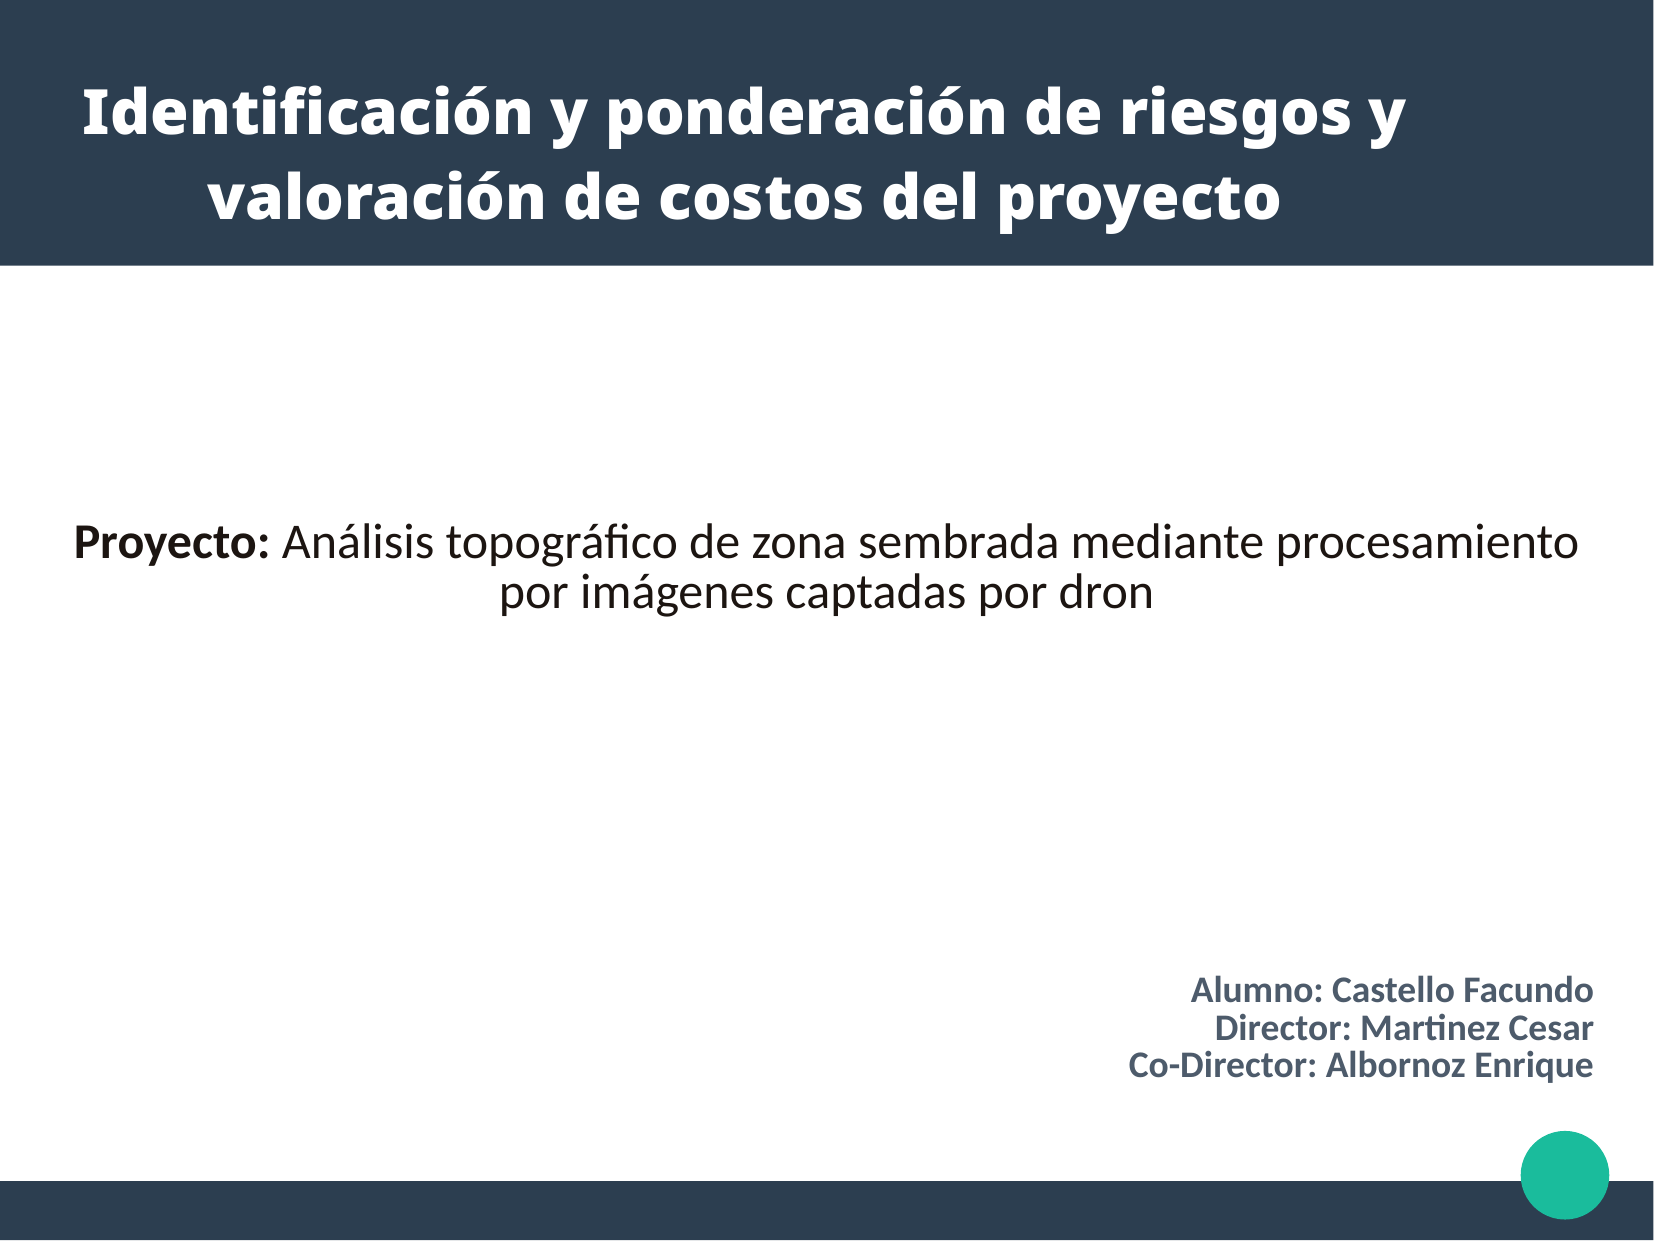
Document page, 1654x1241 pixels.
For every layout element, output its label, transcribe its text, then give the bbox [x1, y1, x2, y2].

subtitle Proyecto: Análisis topográfico de zona sembrada mediante procesamiento por imágenes captadas por dron Alumno: Castello Facundo Director: Martinez Cesar Co-Director: Albornoz Enrique [59, 296, 1595, 1181]
title Identificación y ponderación de riesgos y valoración de costos del proyecto [82, 49, 1571, 257]
